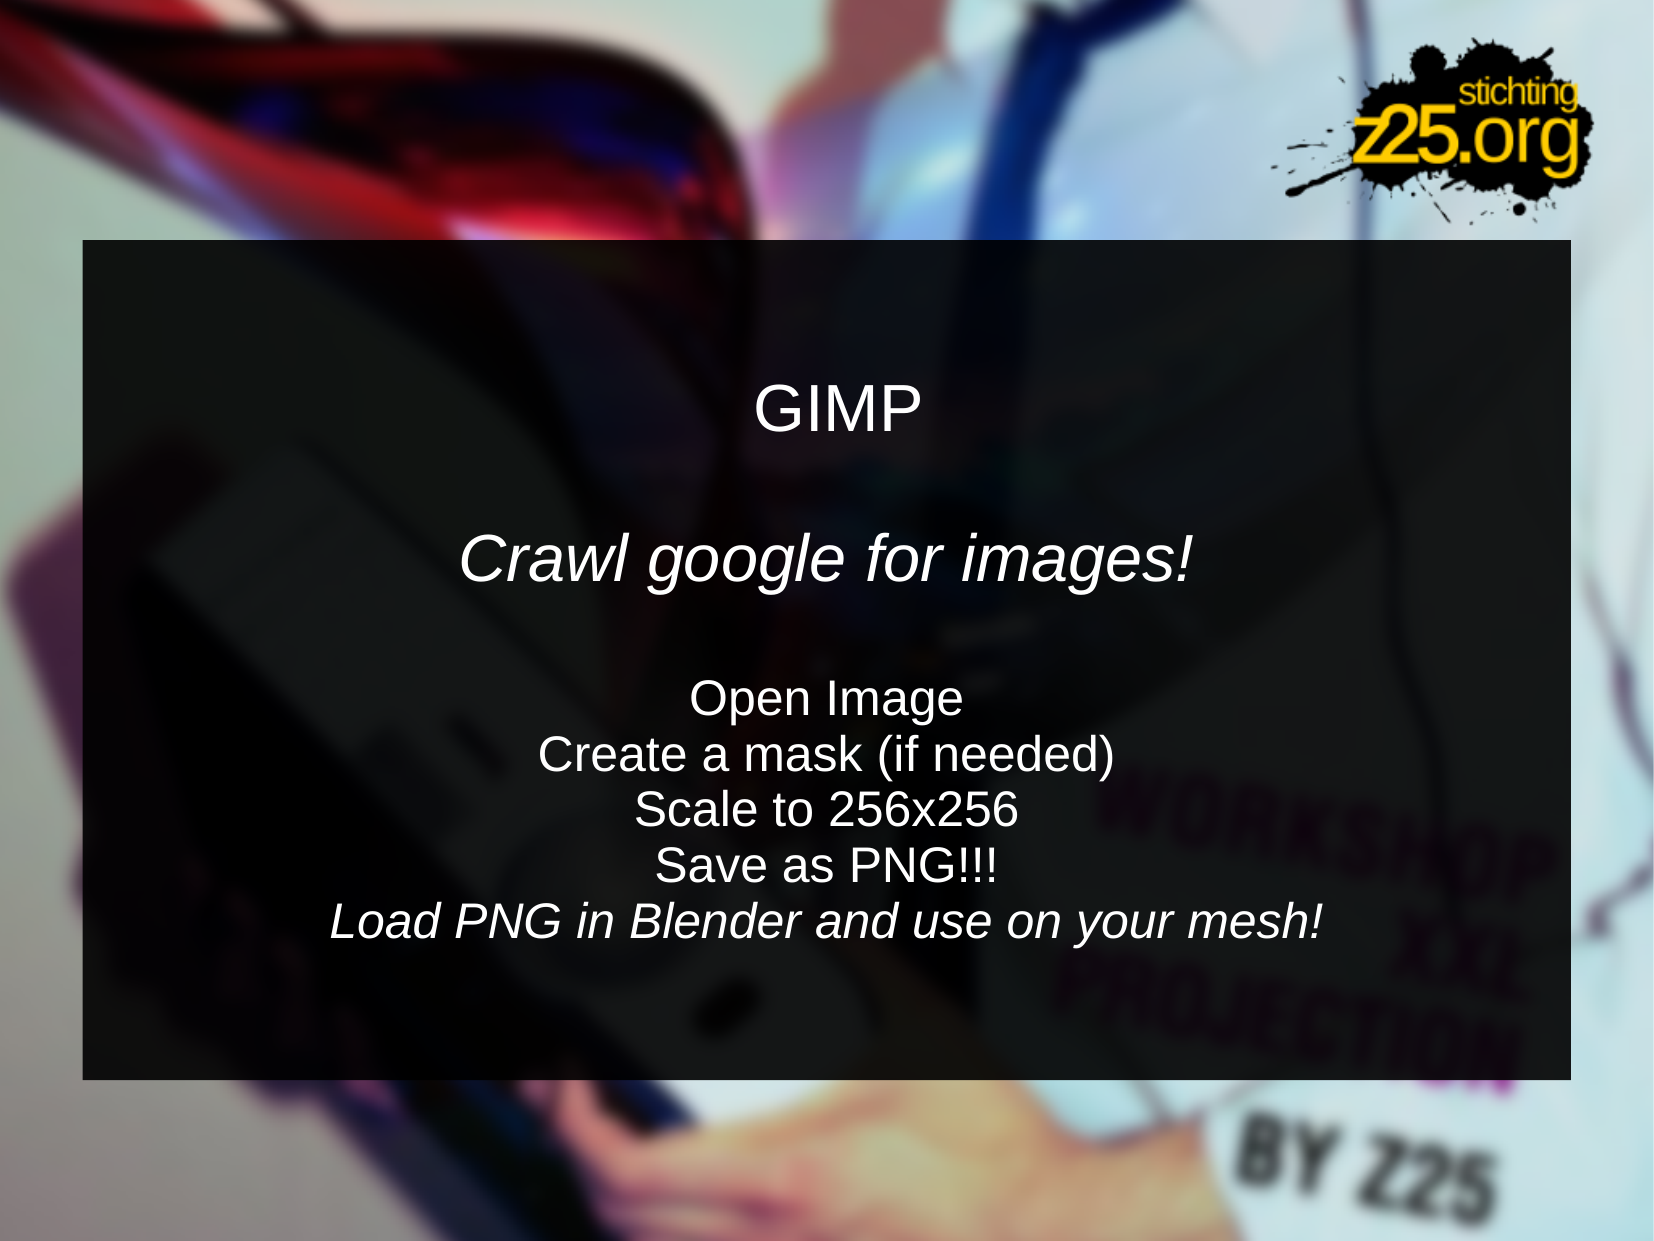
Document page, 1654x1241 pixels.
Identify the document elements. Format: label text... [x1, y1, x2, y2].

picture [0, 0, 1654, 1241]
subtitle GIMP Crawl google for images! Open Image Create a mask (if needed) Scale to 256x256 Save as PNG!!! Load PNG in Blender and use on your mesh! [82, 240, 1571, 1081]
